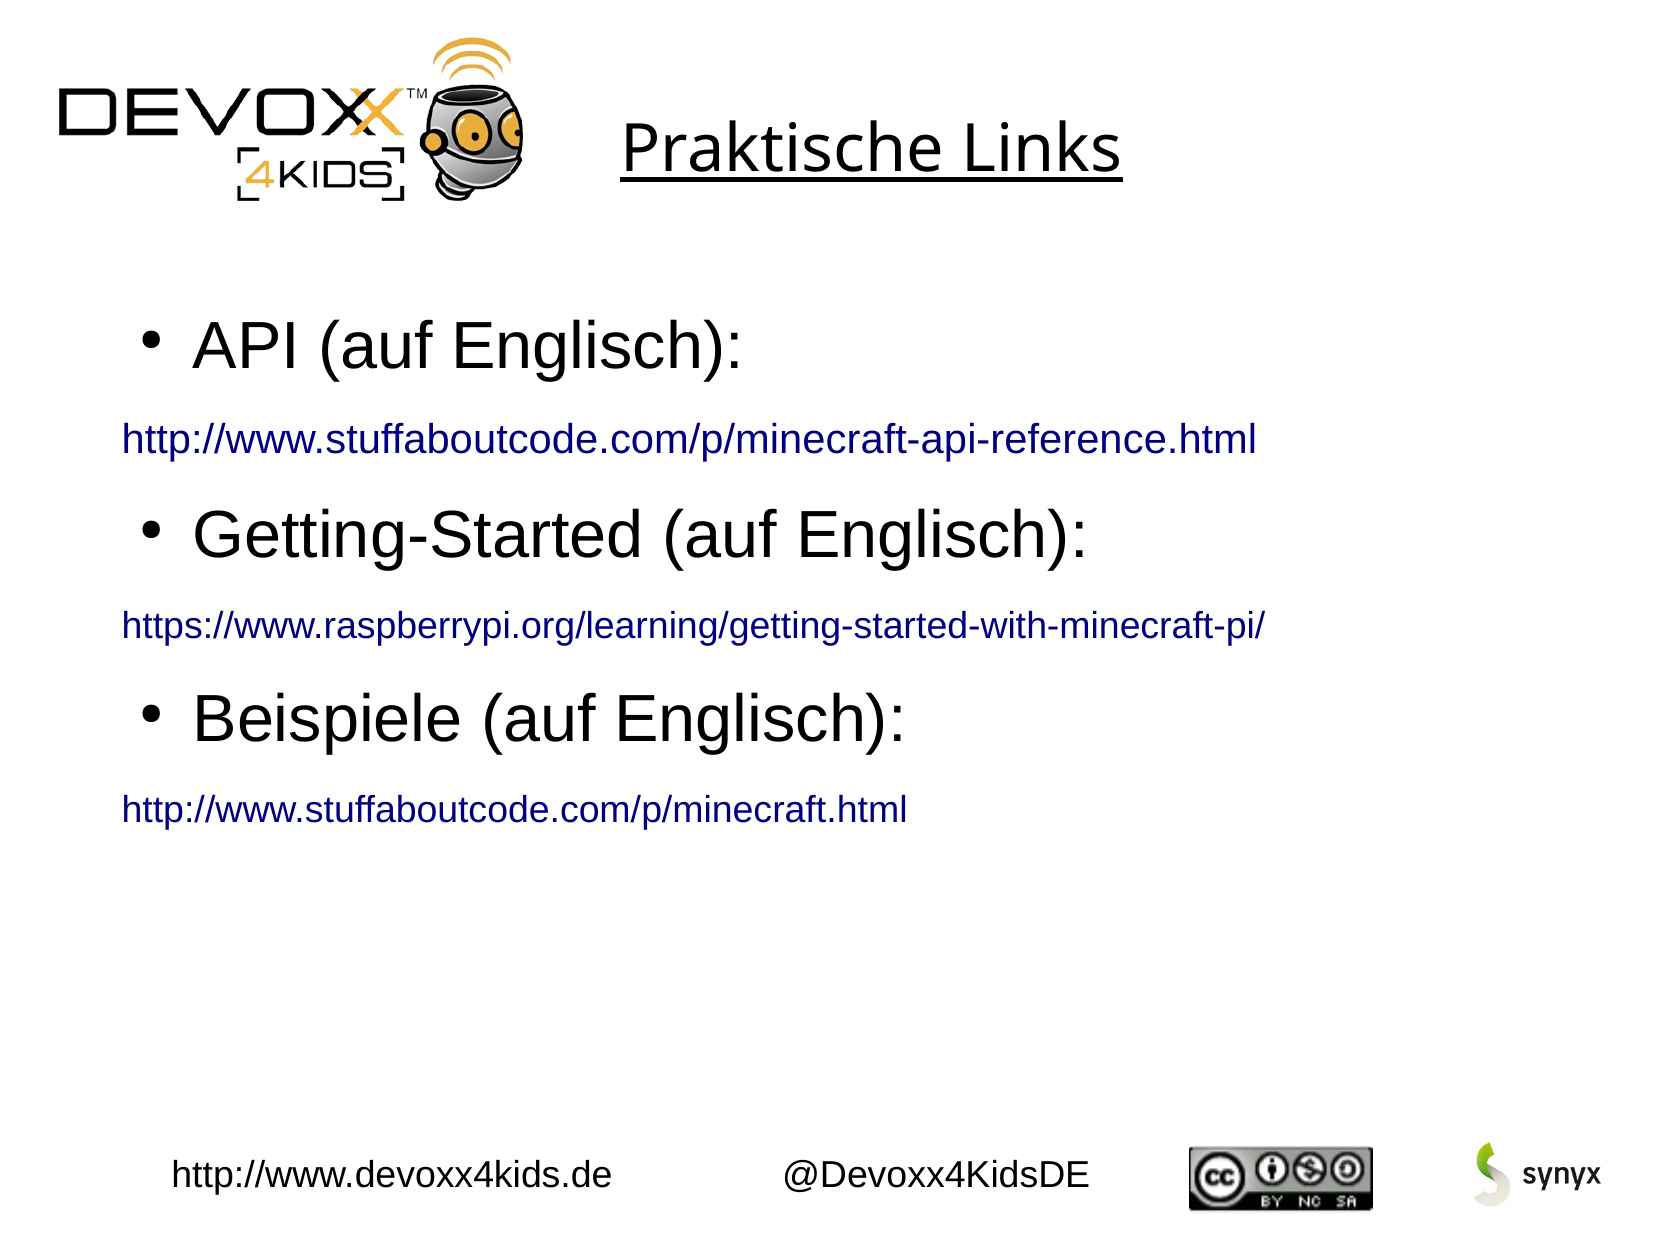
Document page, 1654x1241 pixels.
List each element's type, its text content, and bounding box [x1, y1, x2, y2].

list API (auf Englisch): http://www.stuffaboutcode.com/p/minecraft-api-reference.html Getting-Started (auf Englisch): https://www.raspberrypi.org/learning/getting-started-with-minecraft-pi/ Beispiele (auf Englisch): http://www.stuffaboutcode.com/p/minecraft.html [121, 301, 1536, 1022]
text_box Praktische Links [605, 93, 1469, 201]
picture [1455, 1128, 1616, 1223]
title [82, 49, 1571, 257]
picture [59, 37, 523, 201]
picture [1189, 1146, 1373, 1213]
